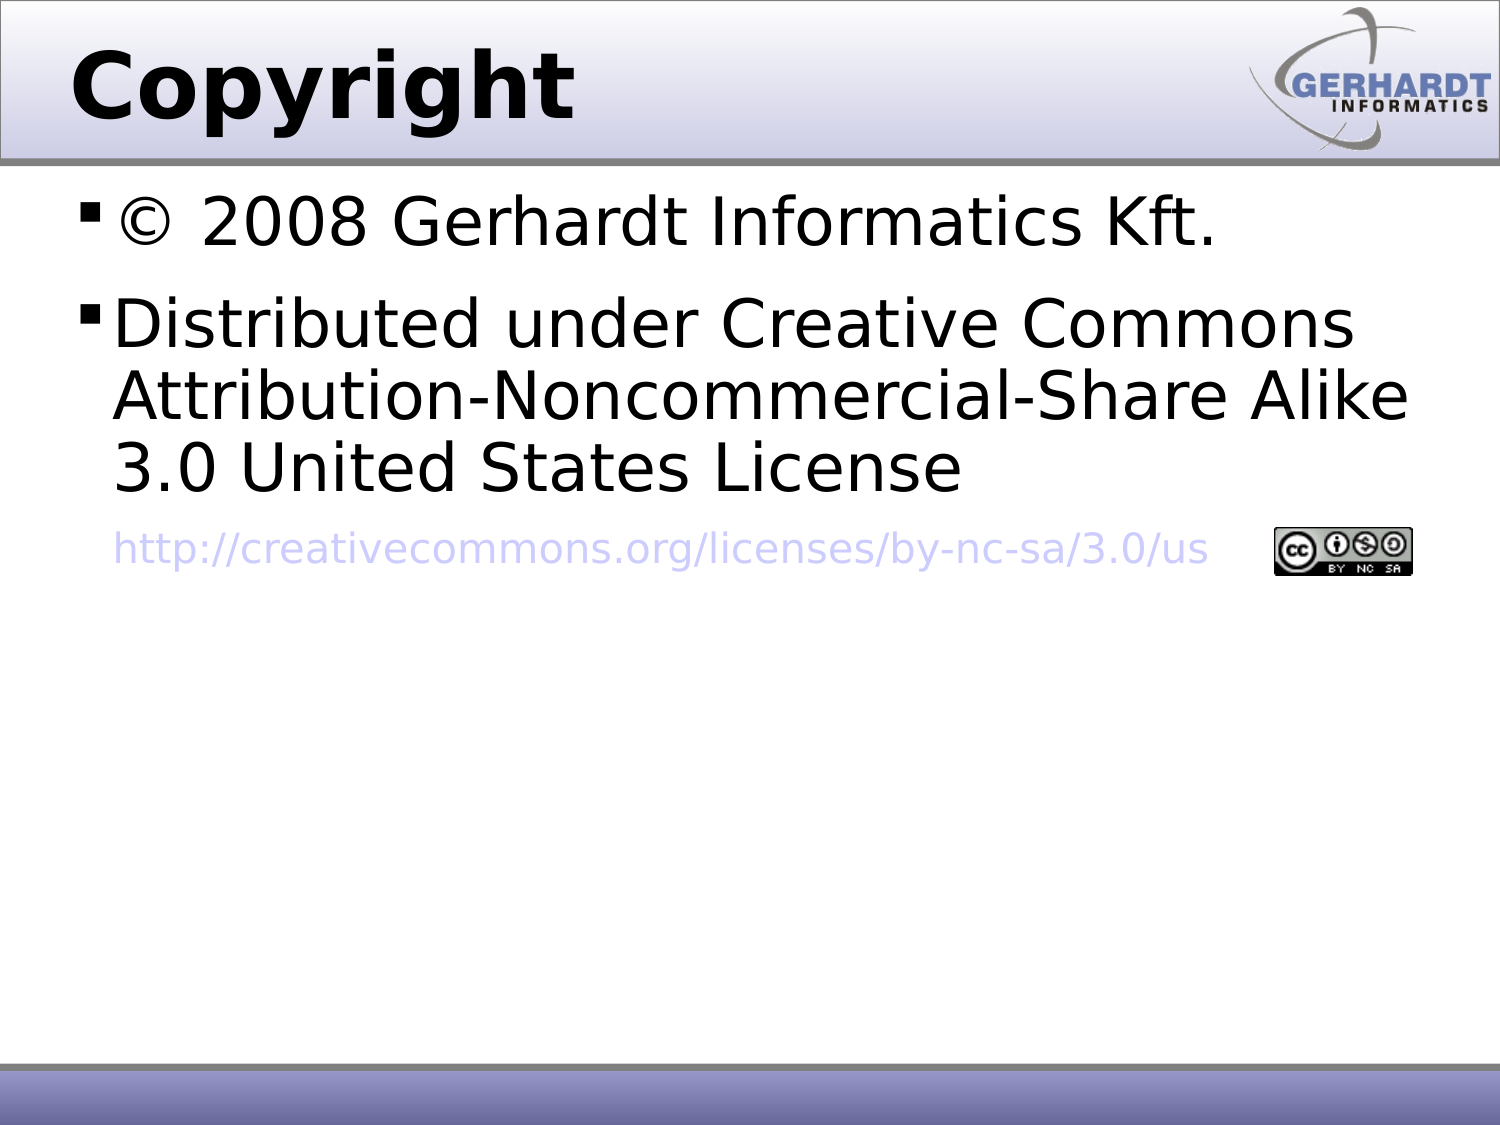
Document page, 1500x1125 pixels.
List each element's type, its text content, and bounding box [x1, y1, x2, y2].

title Copyright [69, 0, 1420, 181]
list © 2008 Gerhardt Informatics Kft. Distributed under Creative Commons Attribution-Noncommercial-Share Alike 3.0 United States License http://creativecommons.org/licenses/by-nc-sa/3.0/us [75, 187, 1425, 1006]
picture [1420, 7, 1491, 151]
picture [1274, 527, 1413, 576]
